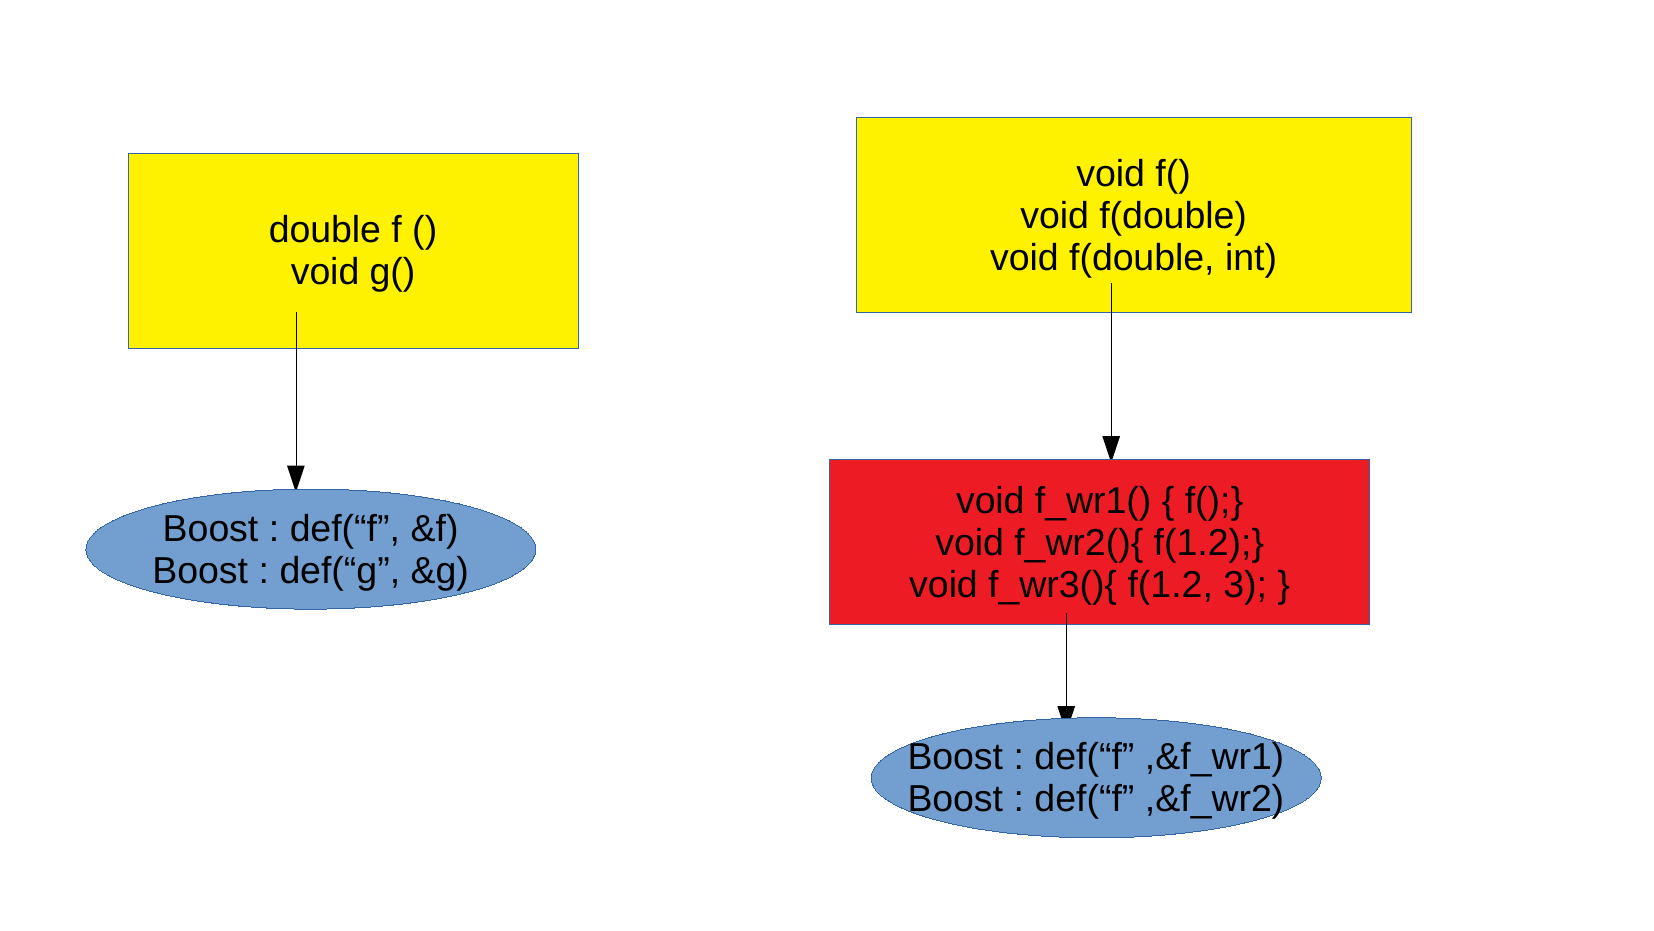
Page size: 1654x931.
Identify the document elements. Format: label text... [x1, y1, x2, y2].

text_box double f () void g() [128, 153, 579, 349]
text_box Boost : def(“f” ,&f_wr1) Boost : def(“f” ,&f_wr2) [871, 717, 1322, 838]
text_box void f_wr1() { f();} void f_wr2(){ f(1.2);} void f_wr3(){ f(1.2, 3); } [829, 459, 1370, 625]
text_box Boost : def(“f”, &f) Boost : def(“g”, &g) [85, 489, 536, 610]
text_box void f() void f(double) void f(double, int) [856, 117, 1412, 313]
